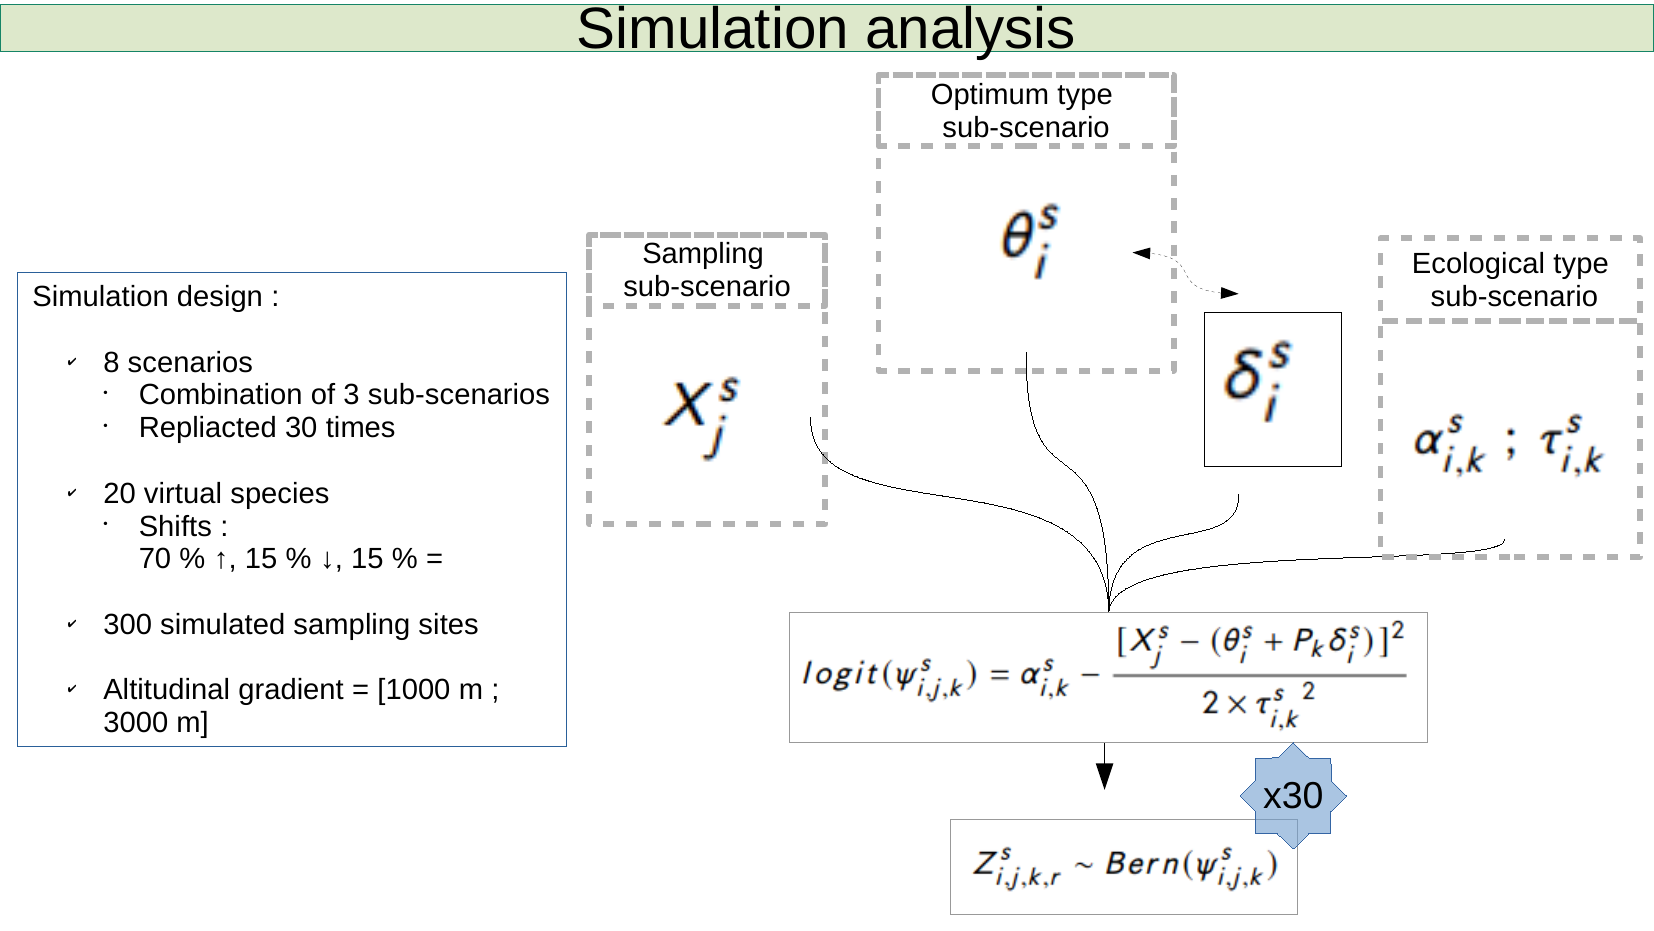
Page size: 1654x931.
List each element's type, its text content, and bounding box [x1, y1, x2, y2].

text_box Sampling sub-scenario [589, 234, 826, 306]
text_box x30 [1240, 742, 1347, 849]
picture [919, 183, 1133, 313]
picture [1204, 312, 1342, 467]
text_box Ecological type sub-scenario [1380, 238, 1641, 321]
text_box Optimum type sub-scenario [878, 75, 1174, 147]
picture [1405, 381, 1619, 491]
text_box Simulation analysis [0, 4, 1654, 52]
picture [630, 354, 780, 492]
picture [950, 819, 1298, 915]
picture [789, 612, 1428, 743]
text_box Simulation design : 8 scenarios Combination of 3 sub-scenarios Repliacted 30 times 20 virtual species Shifts : 70 % ↑, 15 % ↓, 15 % = 300 simulated sampling sites Altitudinal gradient = [1000 m ; 3000 m] [17, 272, 567, 747]
